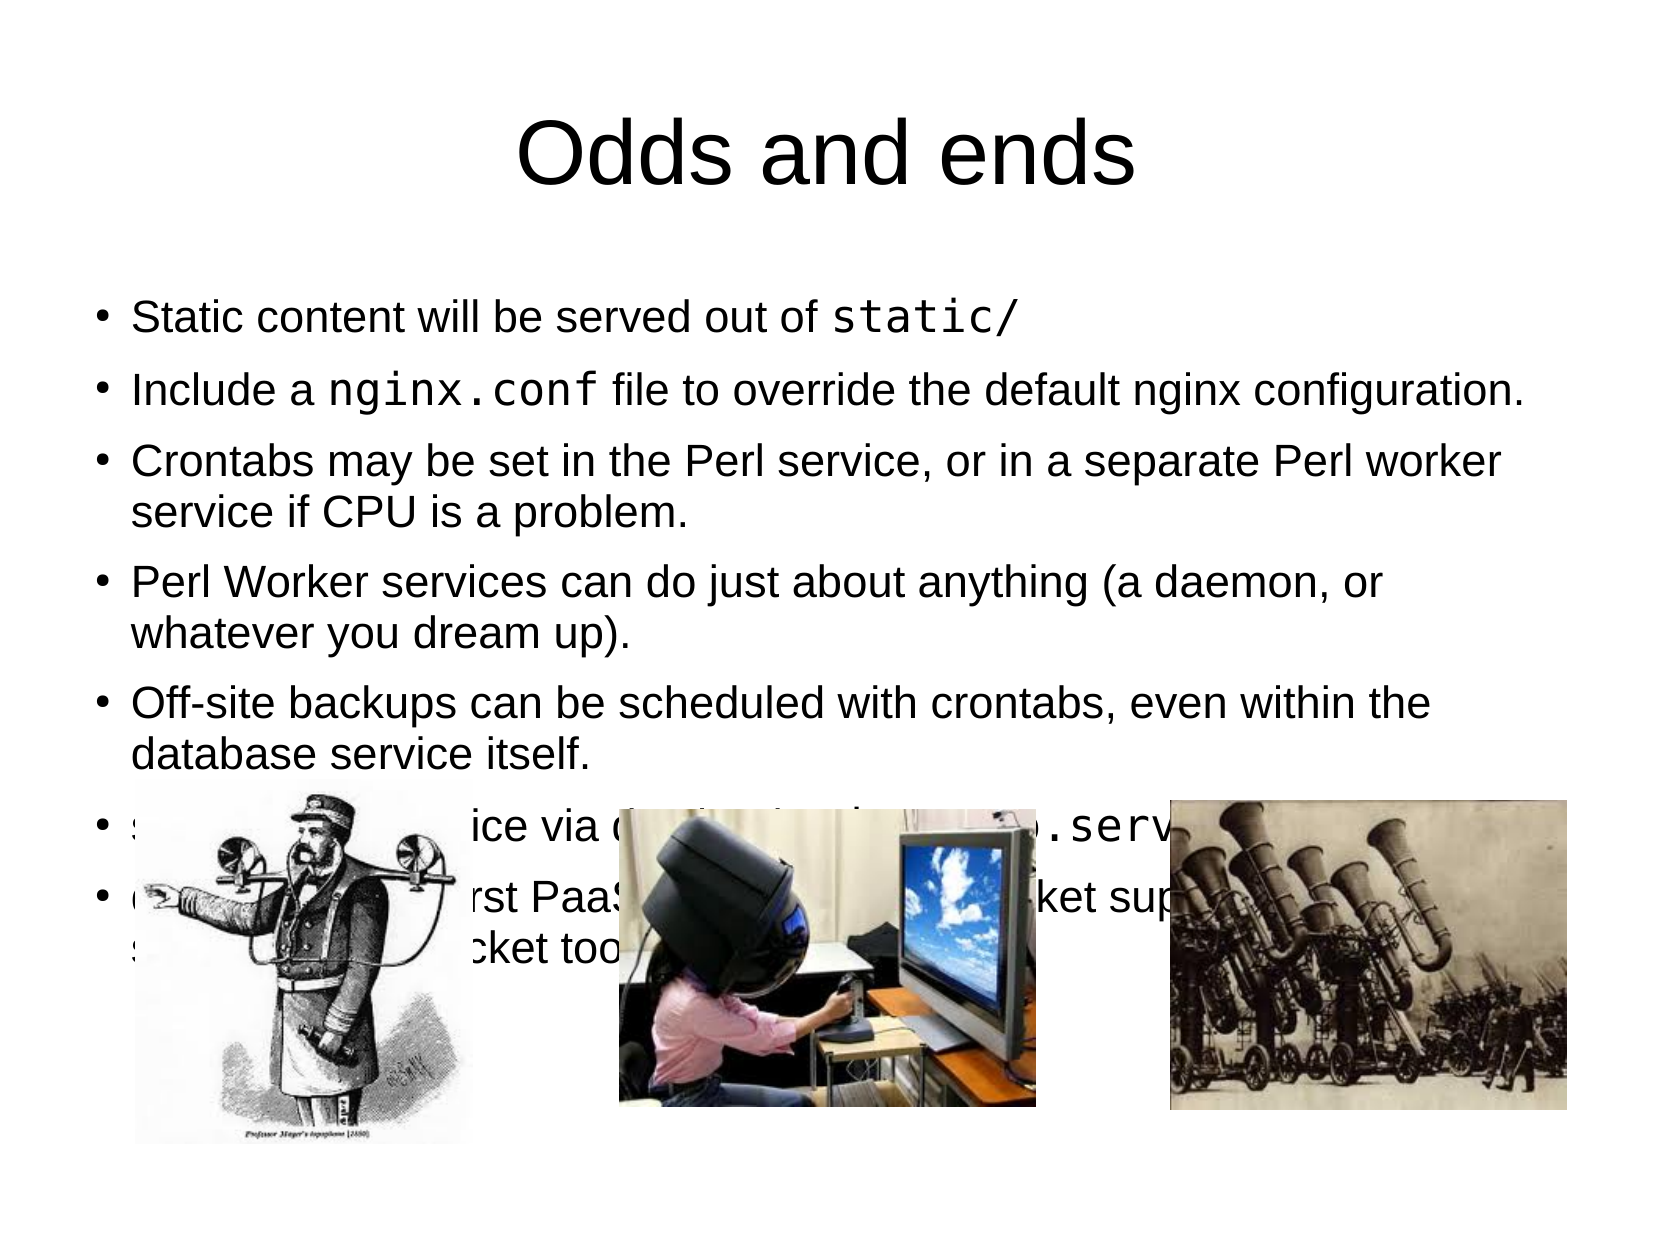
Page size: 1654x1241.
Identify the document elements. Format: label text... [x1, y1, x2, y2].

title Odds and ends [82, 49, 1571, 257]
picture [619, 809, 1036, 1107]
list Static content will be served out of static/ Include a nginx.conf file to override the default nginx configuration. Crontabs may be set in the Perl service, or in a separate Perl worker service if CPU is a problem. Perl Worker services can do just about anything (a daemon, or whatever you dream up). Off-site backups can be scheduled with crontabs, even within the database service itself. ssh into any service via dotcloud ssh myapp.servicename dotCloud is the first PaaS to provide WebSocket support (Mojolicious supports WebSocket too). [82, 290, 1538, 1010]
picture [1170, 800, 1567, 1111]
picture [135, 779, 473, 1145]
